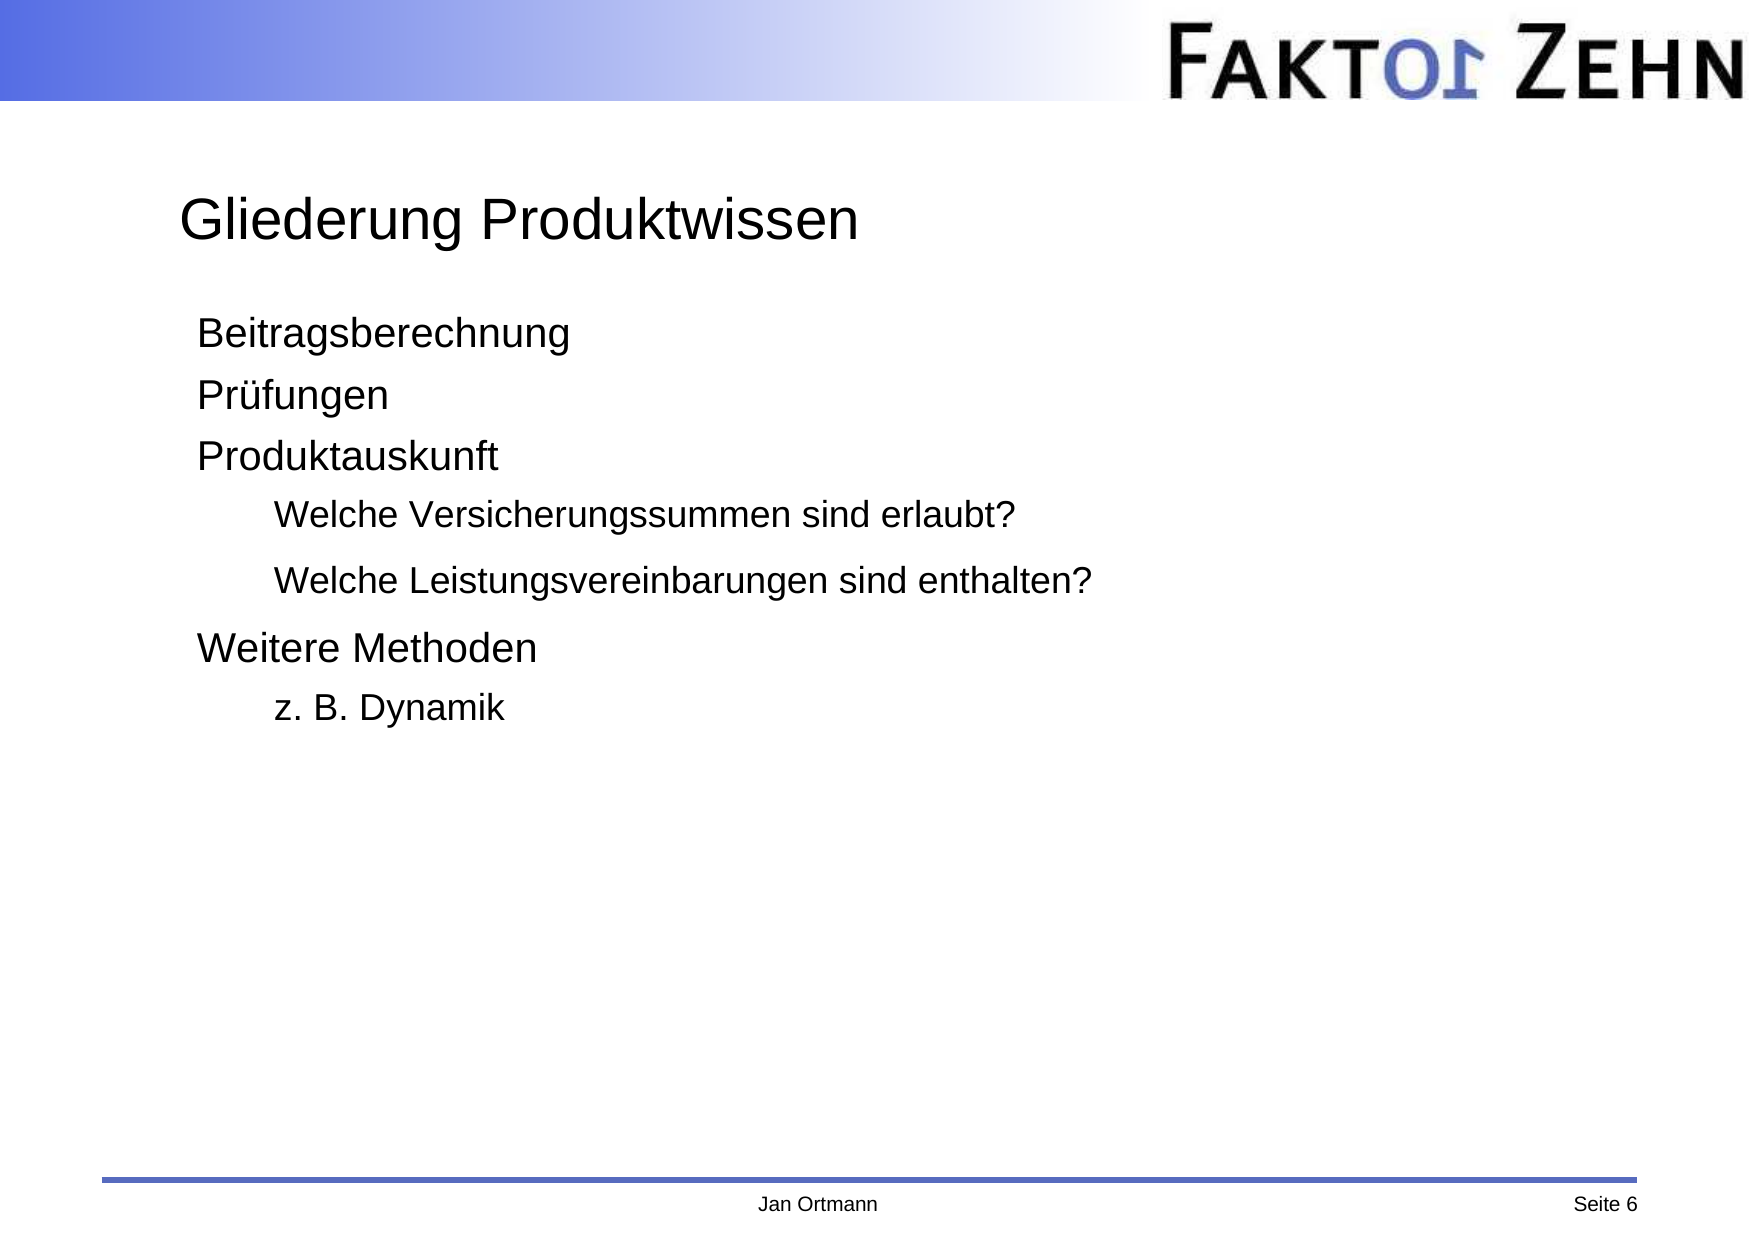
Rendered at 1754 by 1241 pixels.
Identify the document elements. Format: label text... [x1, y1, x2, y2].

title Gliederung Produktwissen [179, 142, 1576, 296]
picture [1162, 7, 1752, 100]
list Beitragsberechnung Prüfungen Produktauskunft Welche Versicherungssummen sind erlaubt? Welche Leistungsvereinbarungen sind enthalten? Weitere Methoden z. B. Dynamik [179, 310, 1576, 1078]
